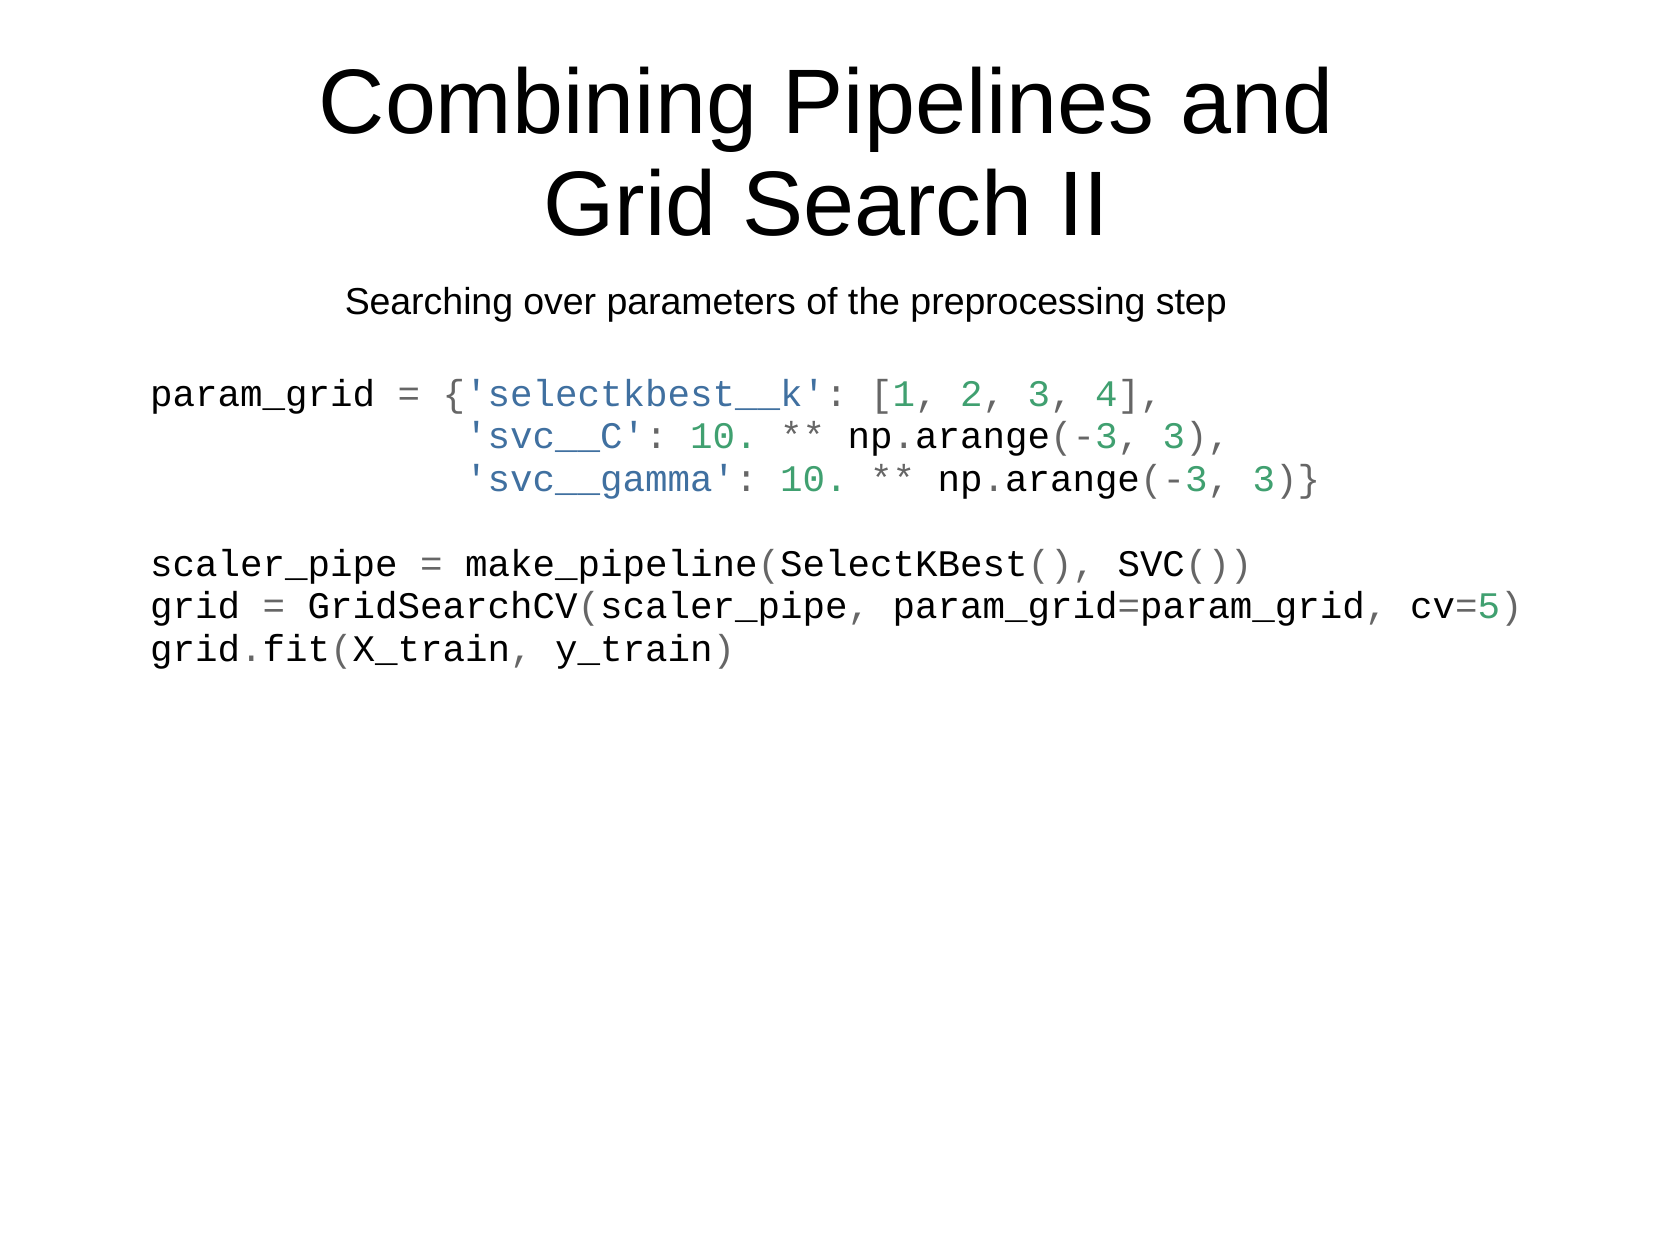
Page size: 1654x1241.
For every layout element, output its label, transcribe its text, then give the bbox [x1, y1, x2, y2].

text_box param_grid = {'selectkbest__k': [1, 2, 3, 4], 'svc__C': 10. ** np.arange(-3, 3), 'svc__gamma': 10. ** np.arange(-3, 3)} scaler_pipe = make_pipeline(SelectKBest(), SVC()) grid = GridSearchCV(scaler_pipe, param_grid=param_grid, cv=5) grid.fit(X_train, y_train) [150, 375, 1572, 675]
text_box Searching over parameters of the preprocessing step [330, 273, 1261, 331]
title Combining Pipelines and Grid Search II [82, 49, 1571, 257]
